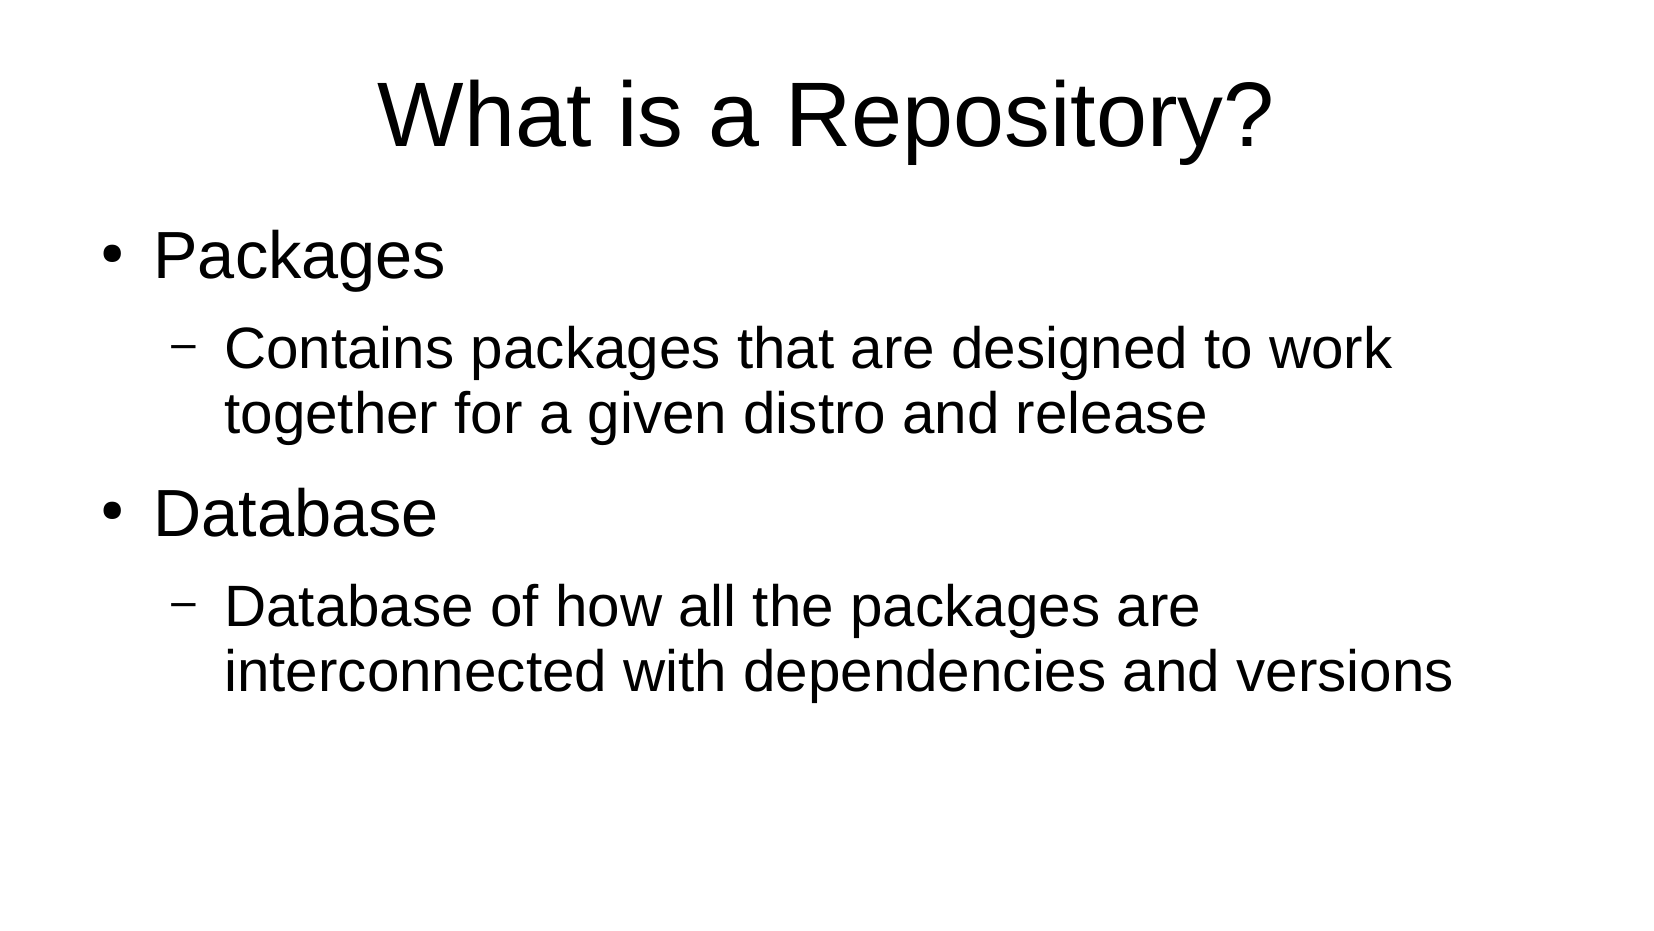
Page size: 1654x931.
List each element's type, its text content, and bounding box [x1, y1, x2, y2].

title What is a Repository? [82, 37, 1571, 193]
list Packages Contains packages that are designed to work together for a given distro and release Database Database of how all the packages are interconnected with dependencies and versions [82, 217, 1571, 758]
